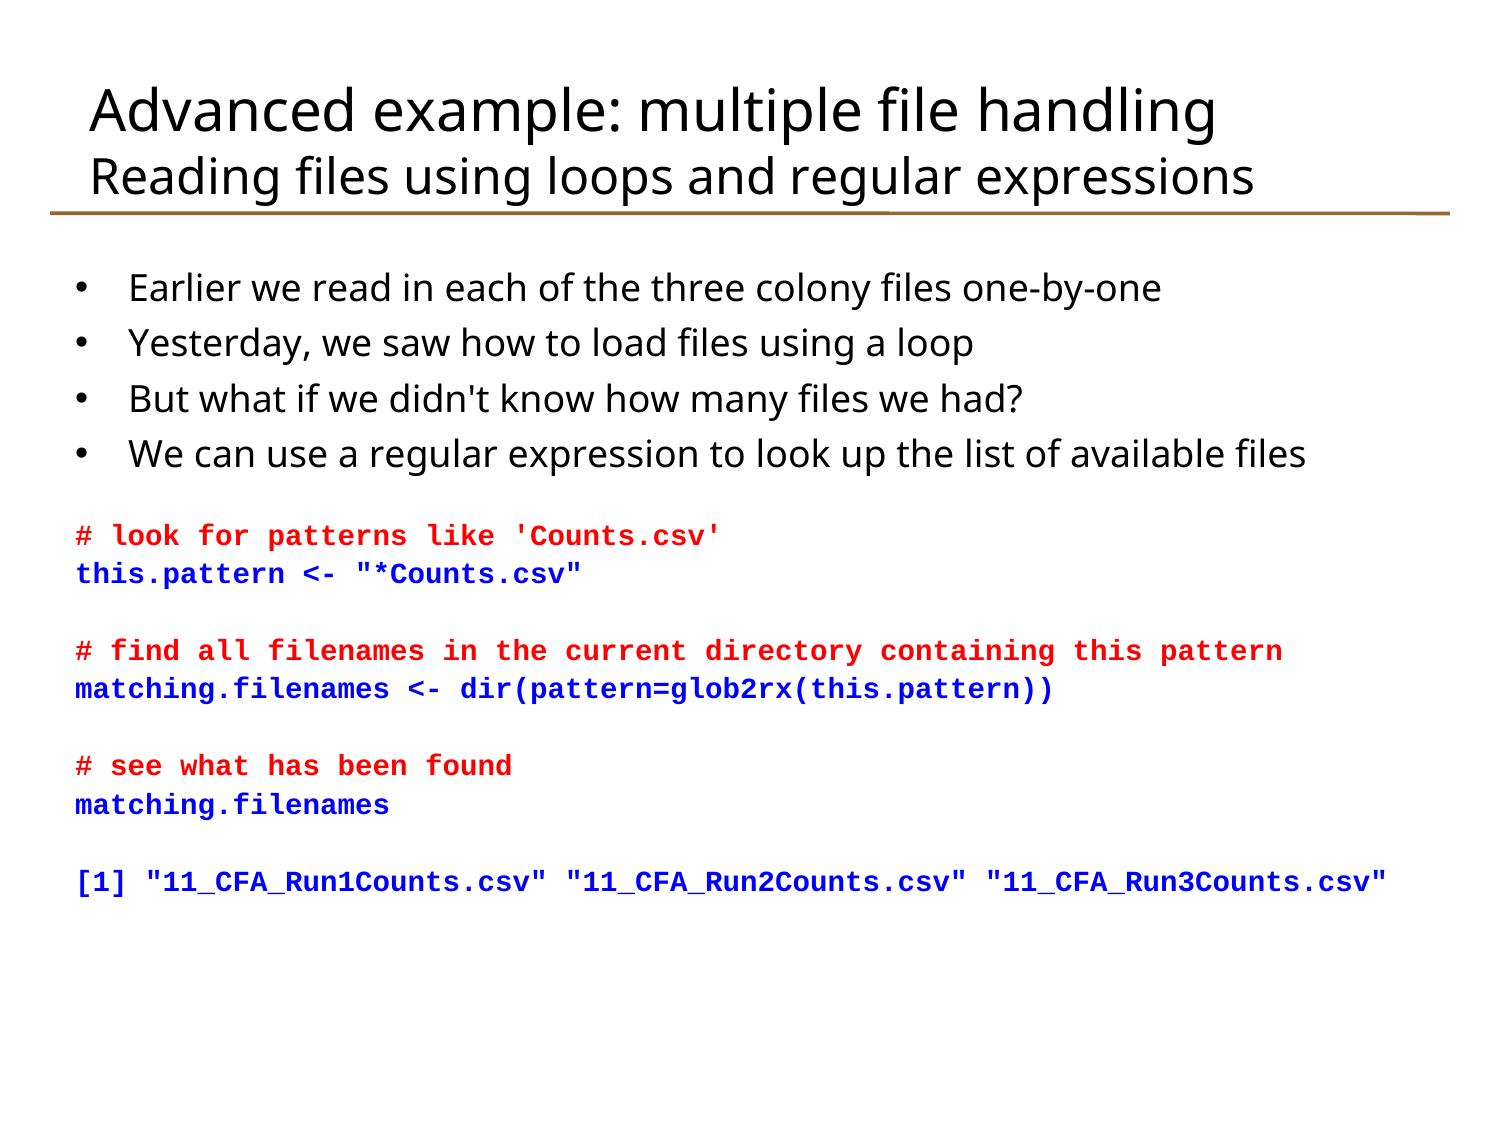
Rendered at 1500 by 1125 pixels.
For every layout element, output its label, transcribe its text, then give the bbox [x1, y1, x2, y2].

text_box Earlier we read in each of the three colony files one-by-one Yesterday, we saw how to load files using a loop But what if we didn't know how many files we had? We can use a regular expression to look up the list of available files # look for patterns like 'Counts.csv' this.pattern <- "*Counts.csv" # find all filenames in the current directory containing this pattern matching.filenames <- dir(pattern=glob2rx(this.pattern)) # see what has been found matching.filenames [1] "11_CFA_Run1Counts.csv" "11_CFA_Run2Counts.csv" "11_CFA_Run3Counts.csv" [75, 263, 1425, 1006]
text_box Advanced example: multiple file handling Reading files using loops and regular expressions [75, 44, 1425, 233]
